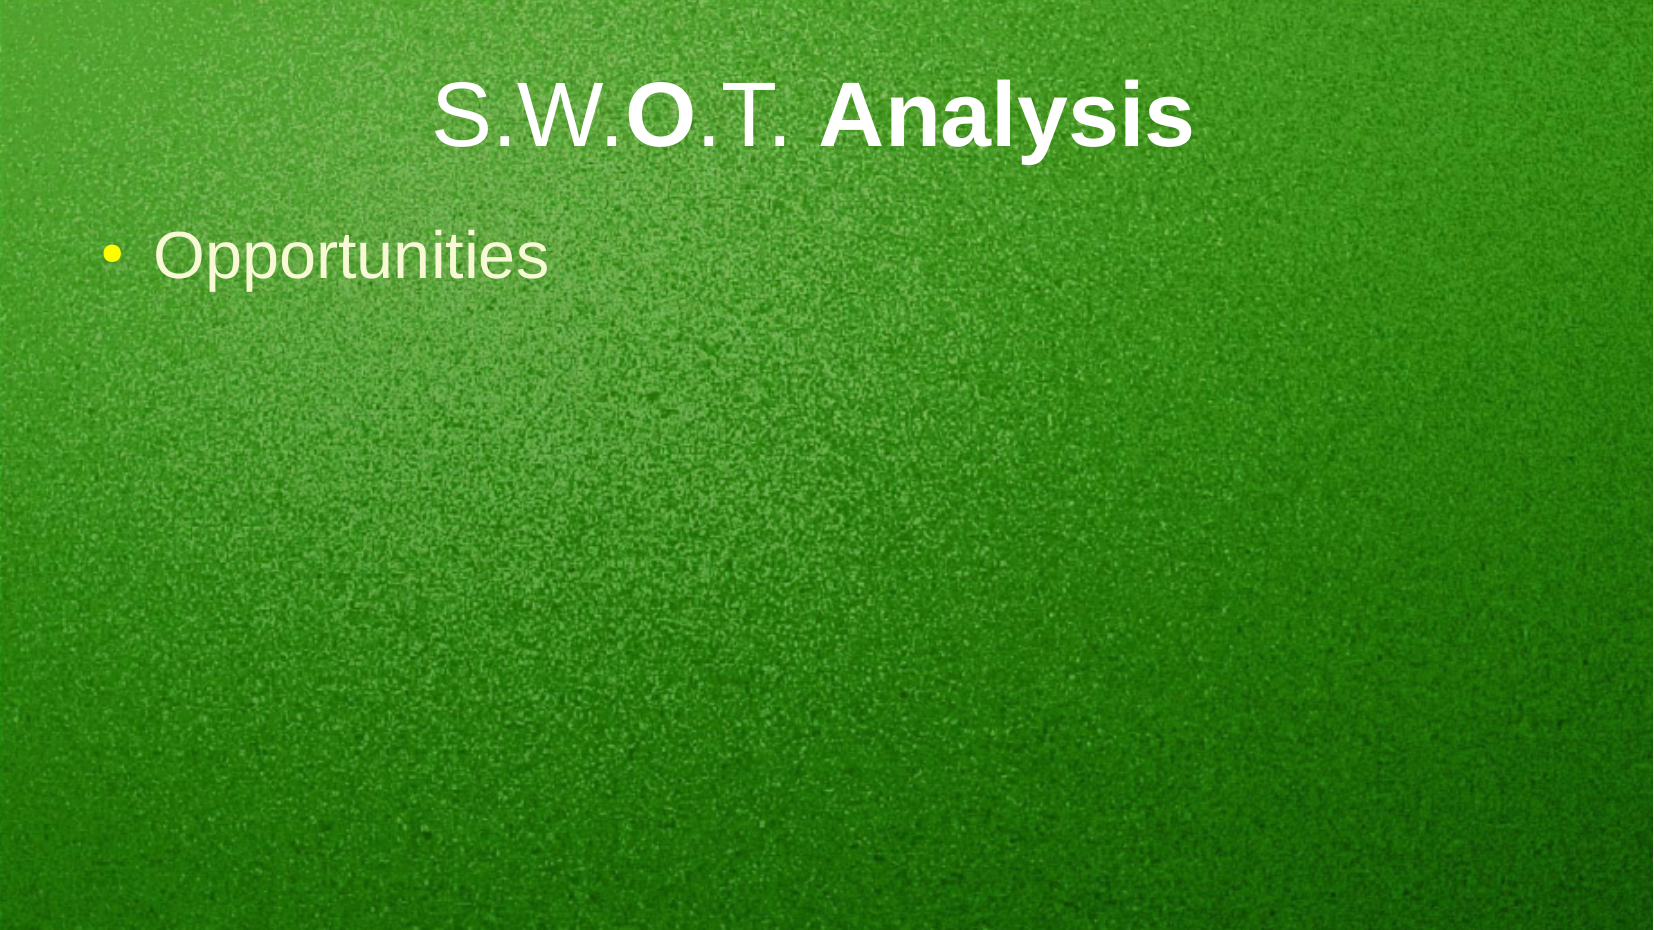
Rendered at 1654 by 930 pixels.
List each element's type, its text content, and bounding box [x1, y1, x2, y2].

title S.W.O.T. Analysis [82, 37, 1571, 193]
picture [0, 0, 1653, 930]
list Opportunities [82, 217, 1571, 758]
